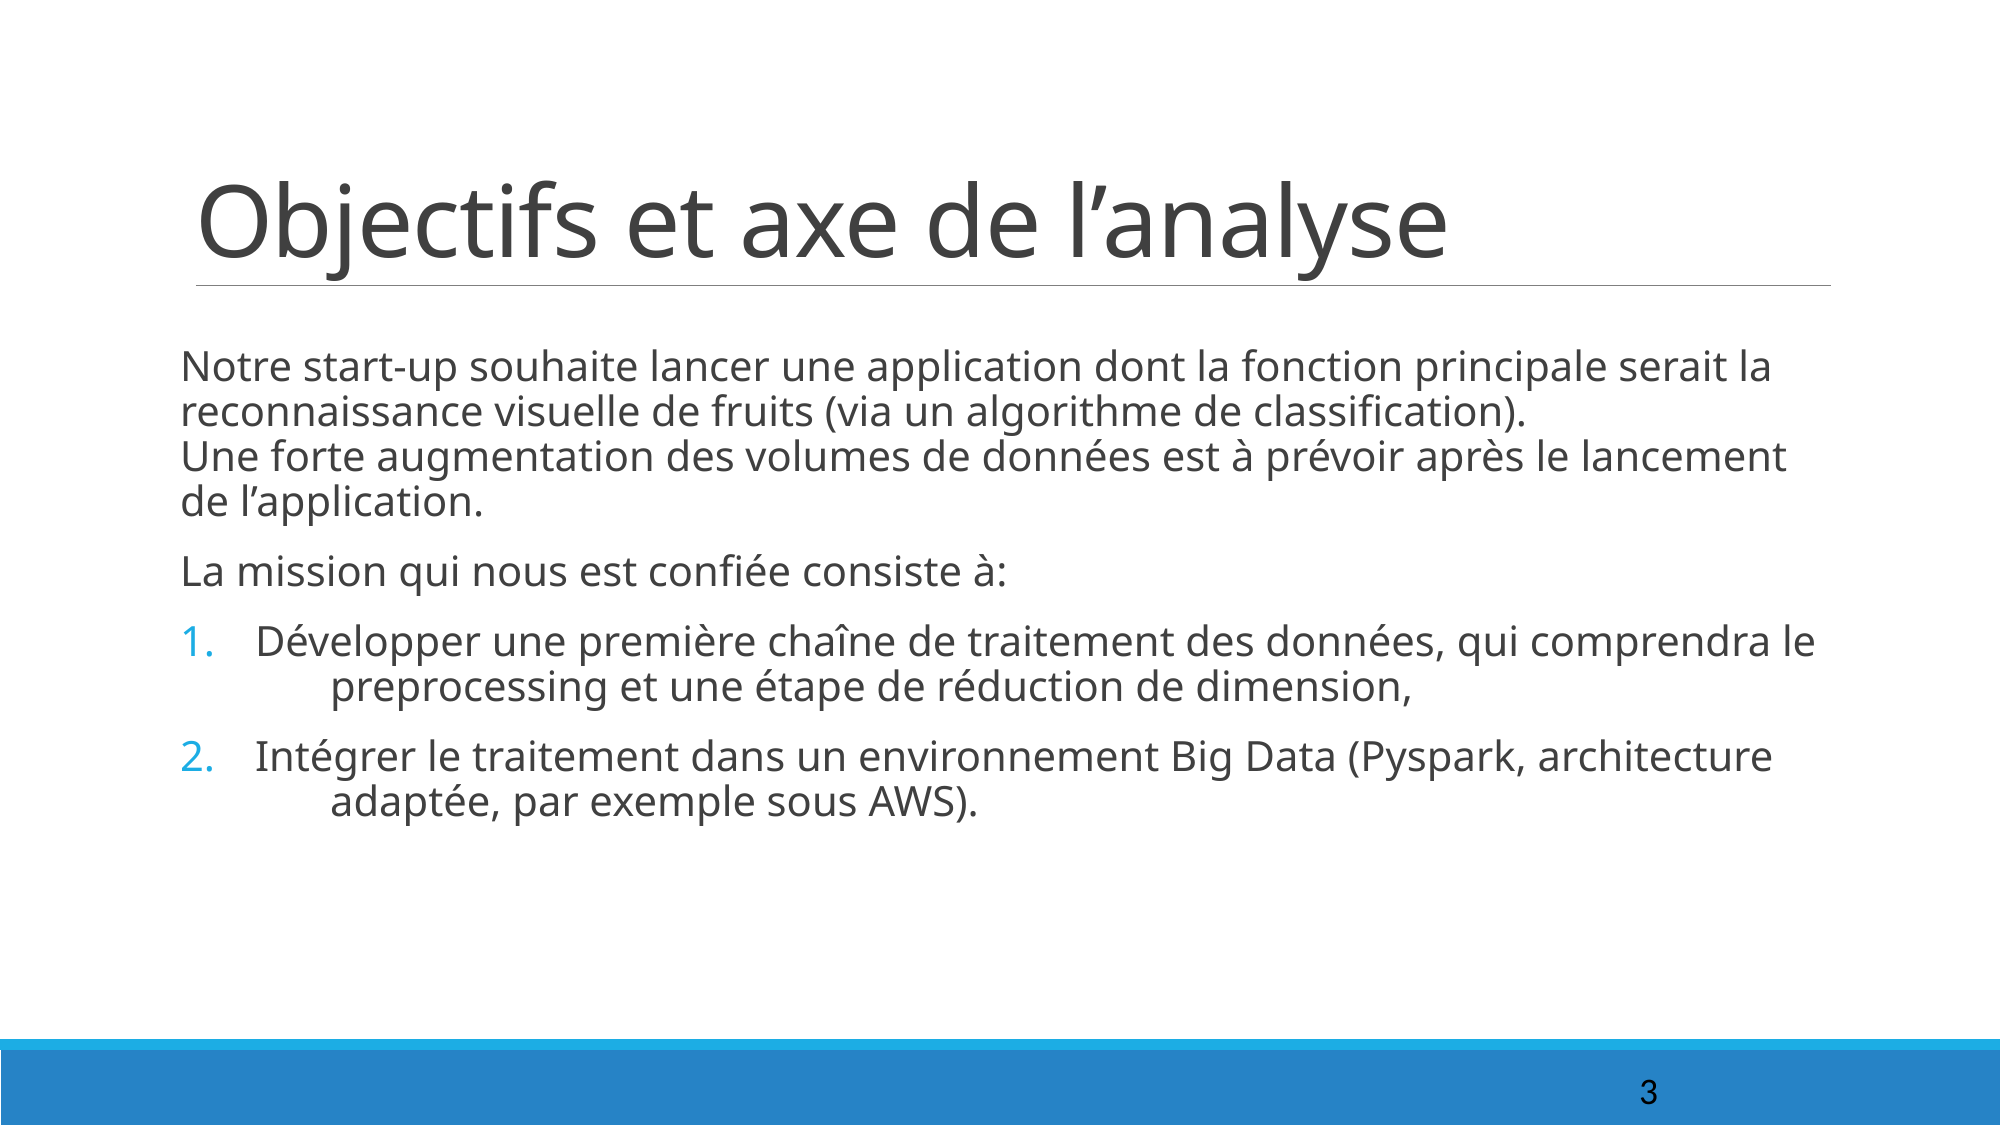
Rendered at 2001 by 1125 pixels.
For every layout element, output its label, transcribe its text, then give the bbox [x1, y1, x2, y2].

text_box [1624, 1059, 1840, 1120]
title Objectifs et axe de l’analyse [180, 47, 1831, 286]
list Notre start-up souhaite lancer une application dont la fonction principale serait la reconnaissance visuelle de fruits (via un algorithme de classification). Une forte augmentation des volumes de données est à prévoir après le lancement de l’application. La mission qui nous est confiée consiste à: Développer une première chaîne de traitement des données, qui comprendra le preprocessing et une étape de réduction de dimension, Intégrer le traitement dans un environnement Big Data (Pyspark, architecture adaptée, par exemple sous AWS). [180, 337, 1831, 963]
